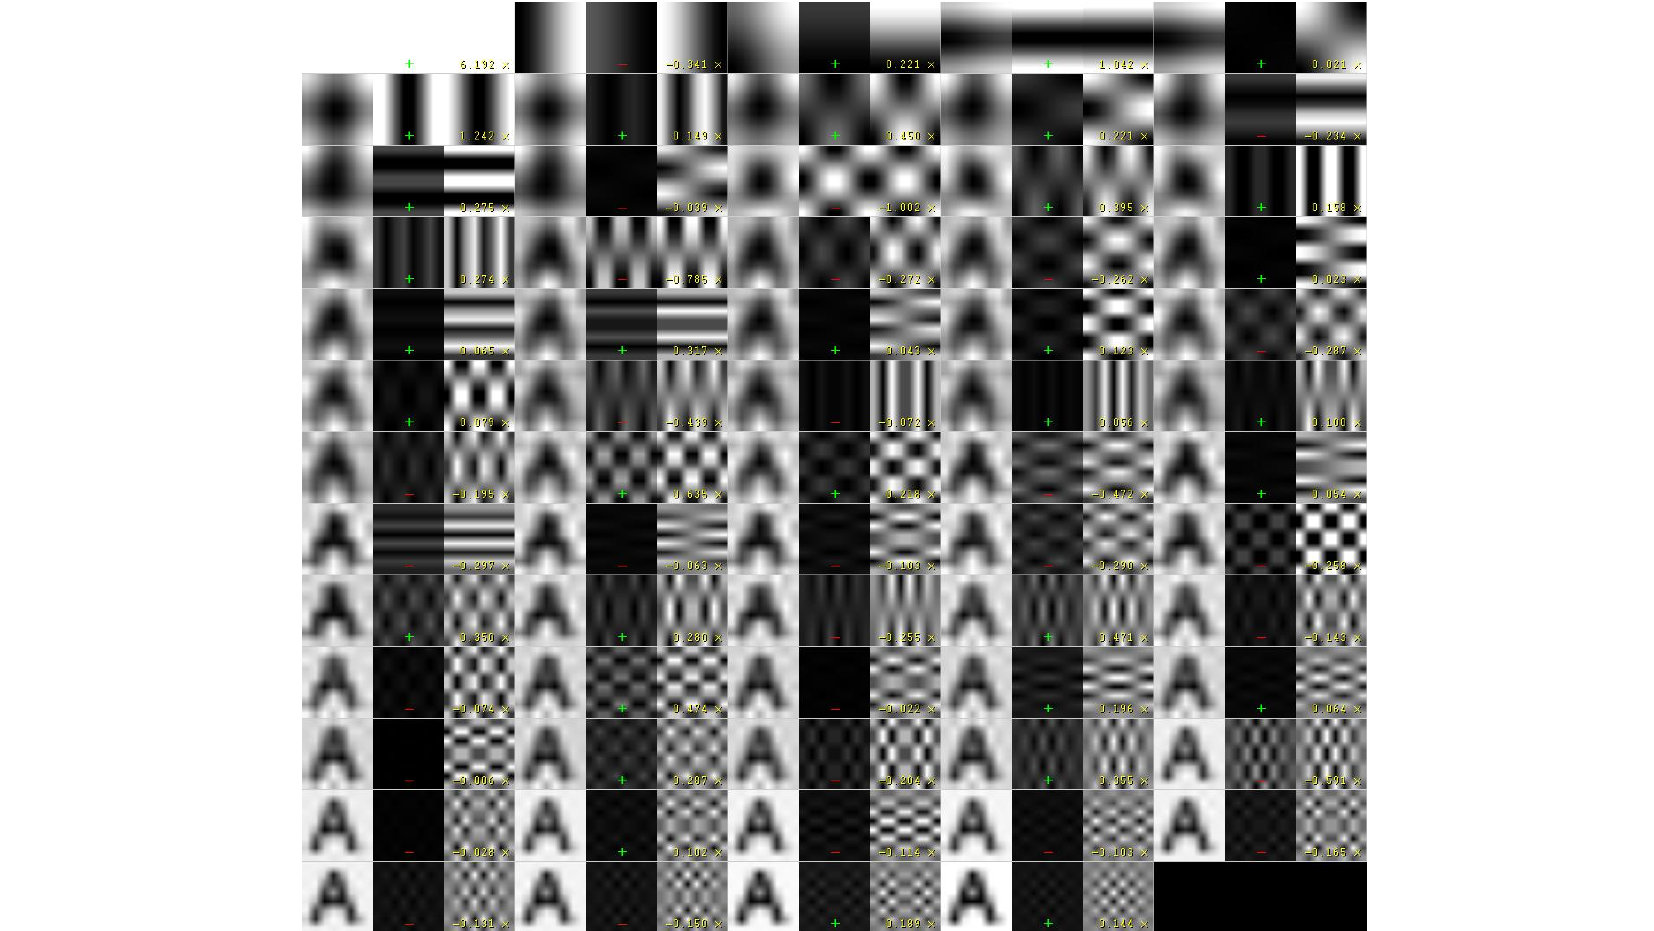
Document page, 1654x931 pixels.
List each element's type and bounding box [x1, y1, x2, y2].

picture [302, 2, 1367, 931]
